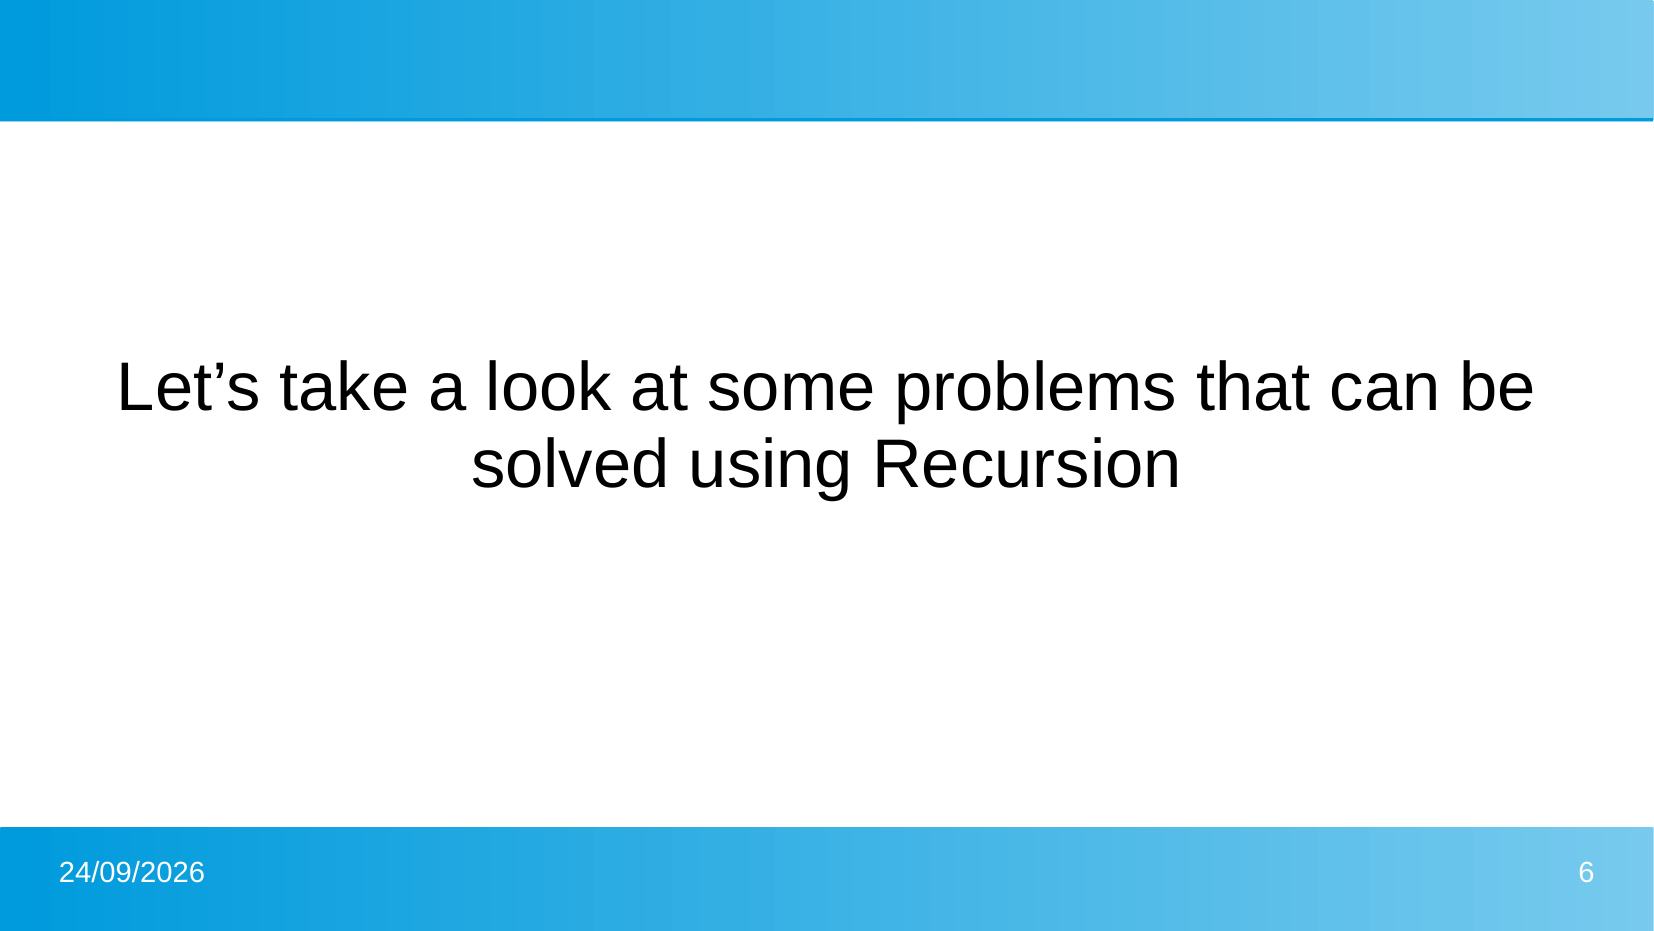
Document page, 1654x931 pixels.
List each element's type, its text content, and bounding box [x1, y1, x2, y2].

title Let’s take a look at some problems that can be solved using Recursion [59, 348, 1595, 502]
